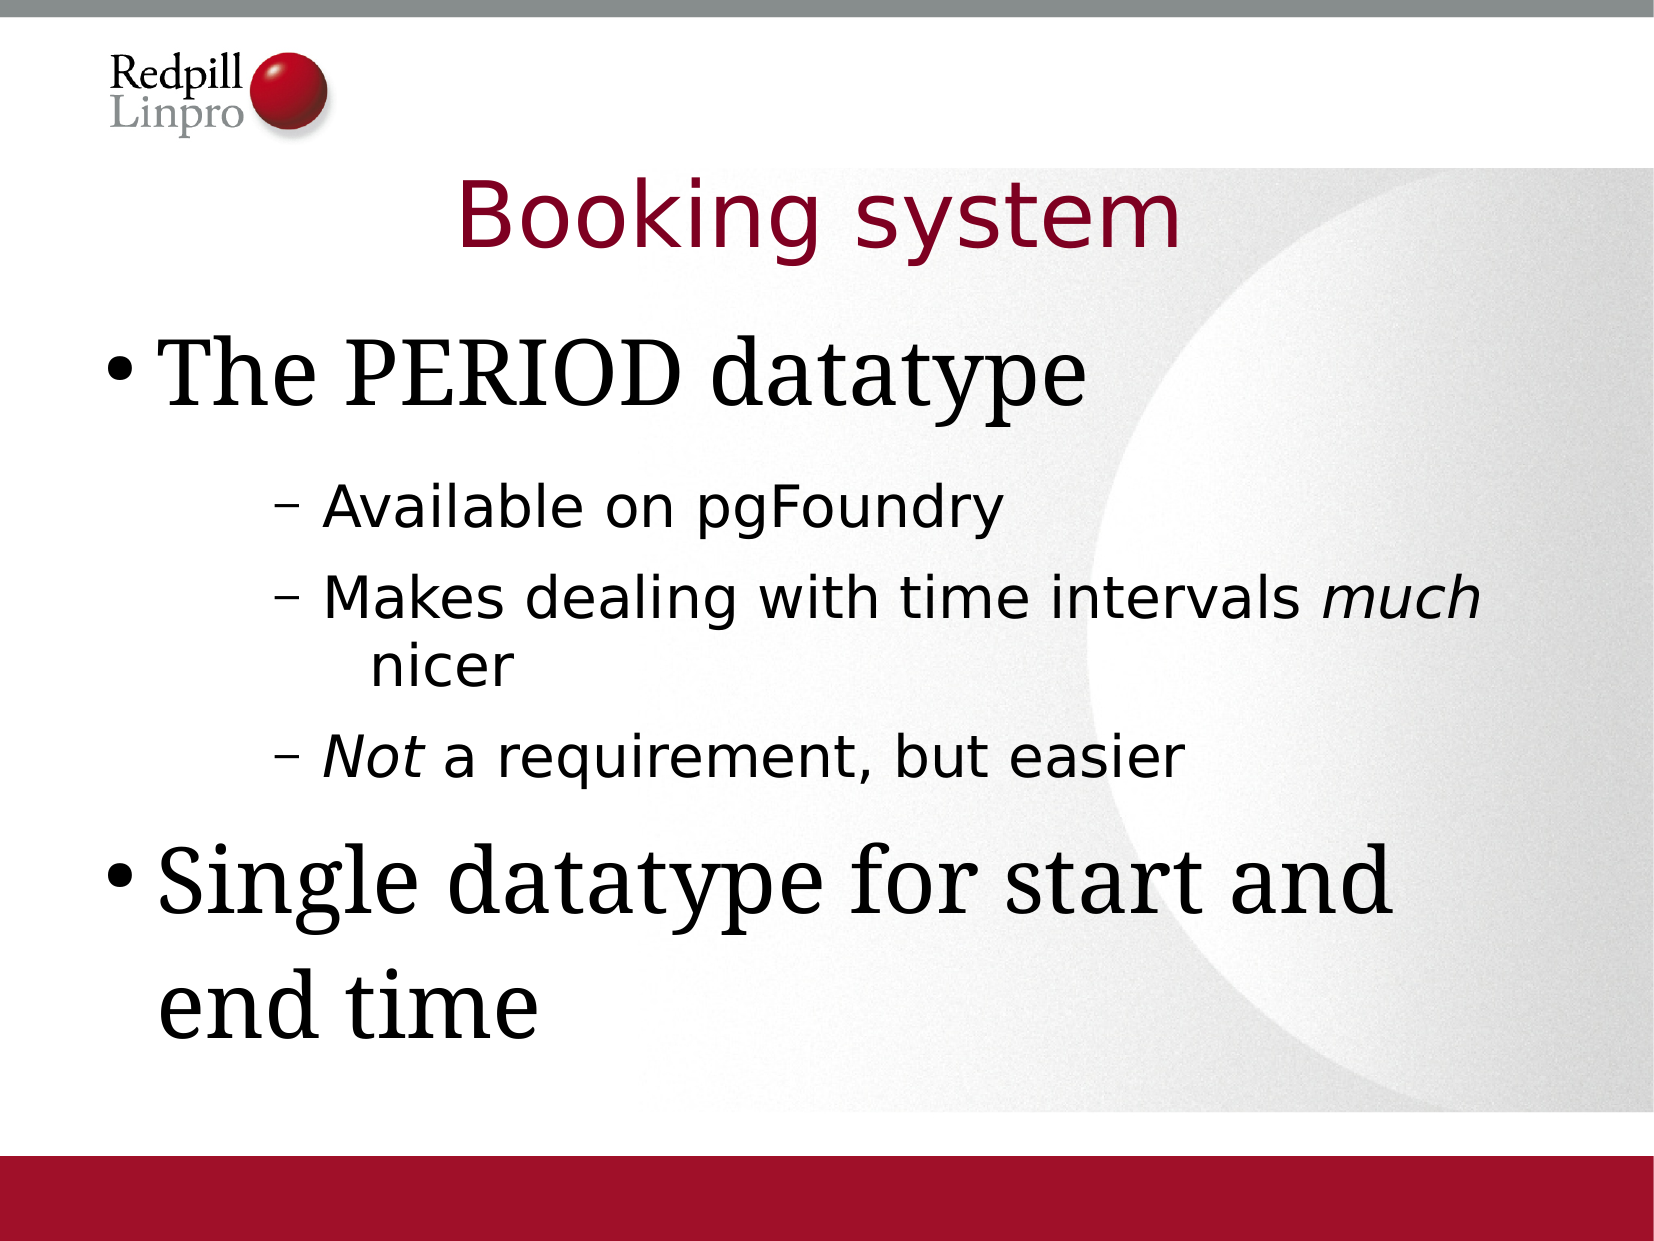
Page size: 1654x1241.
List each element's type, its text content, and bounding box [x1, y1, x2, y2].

title Booking system [76, 147, 1565, 285]
picture [0, 0, 1654, 1241]
list The PERIOD datatype Available on pgFoundry Makes dealing with time intervals much nicer Not a requirement, but easier Single datatype for start and end time [85, 307, 1574, 1112]
